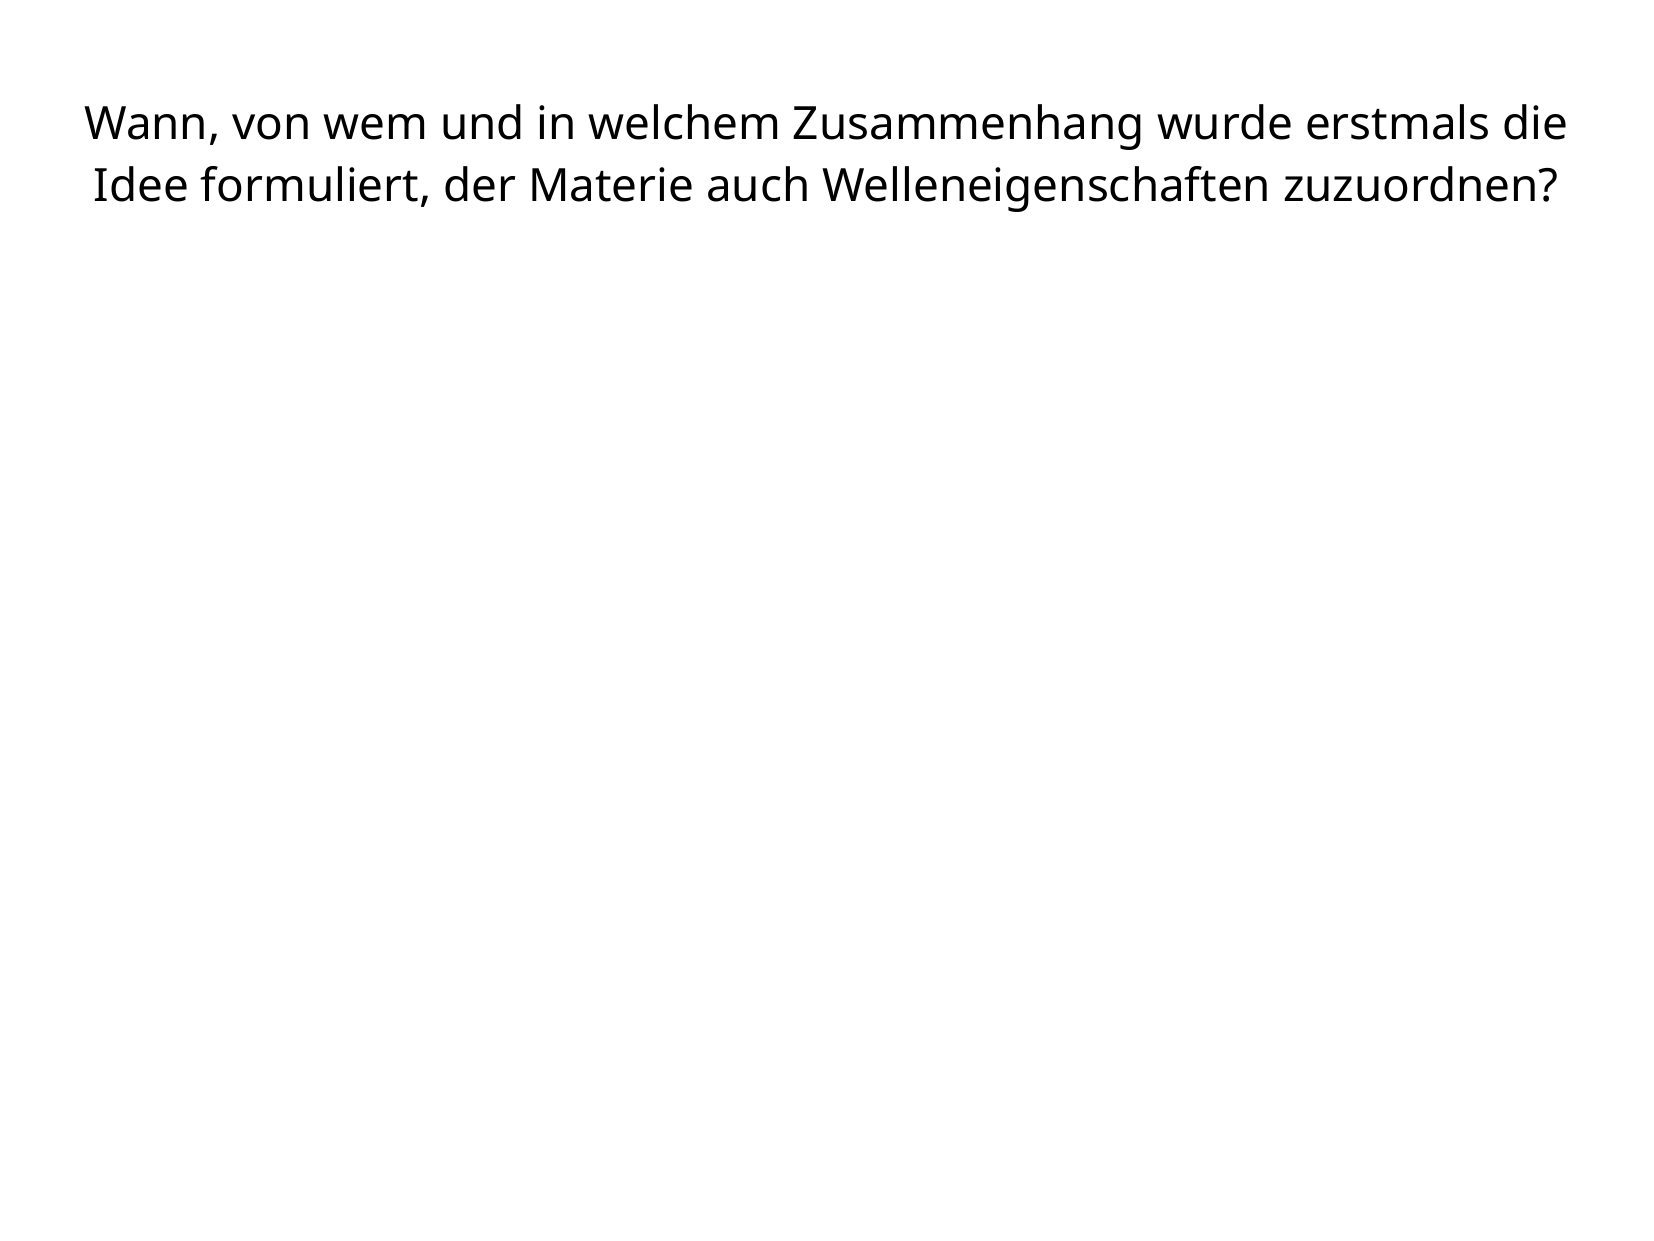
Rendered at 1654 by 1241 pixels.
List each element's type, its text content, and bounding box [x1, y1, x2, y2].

title Wann, von wem und in welchem Zusammenhang wurde erstmals die Idee formuliert, der Materie auch Welleneigenschaften zuzuordnen? [82, 49, 1571, 257]
